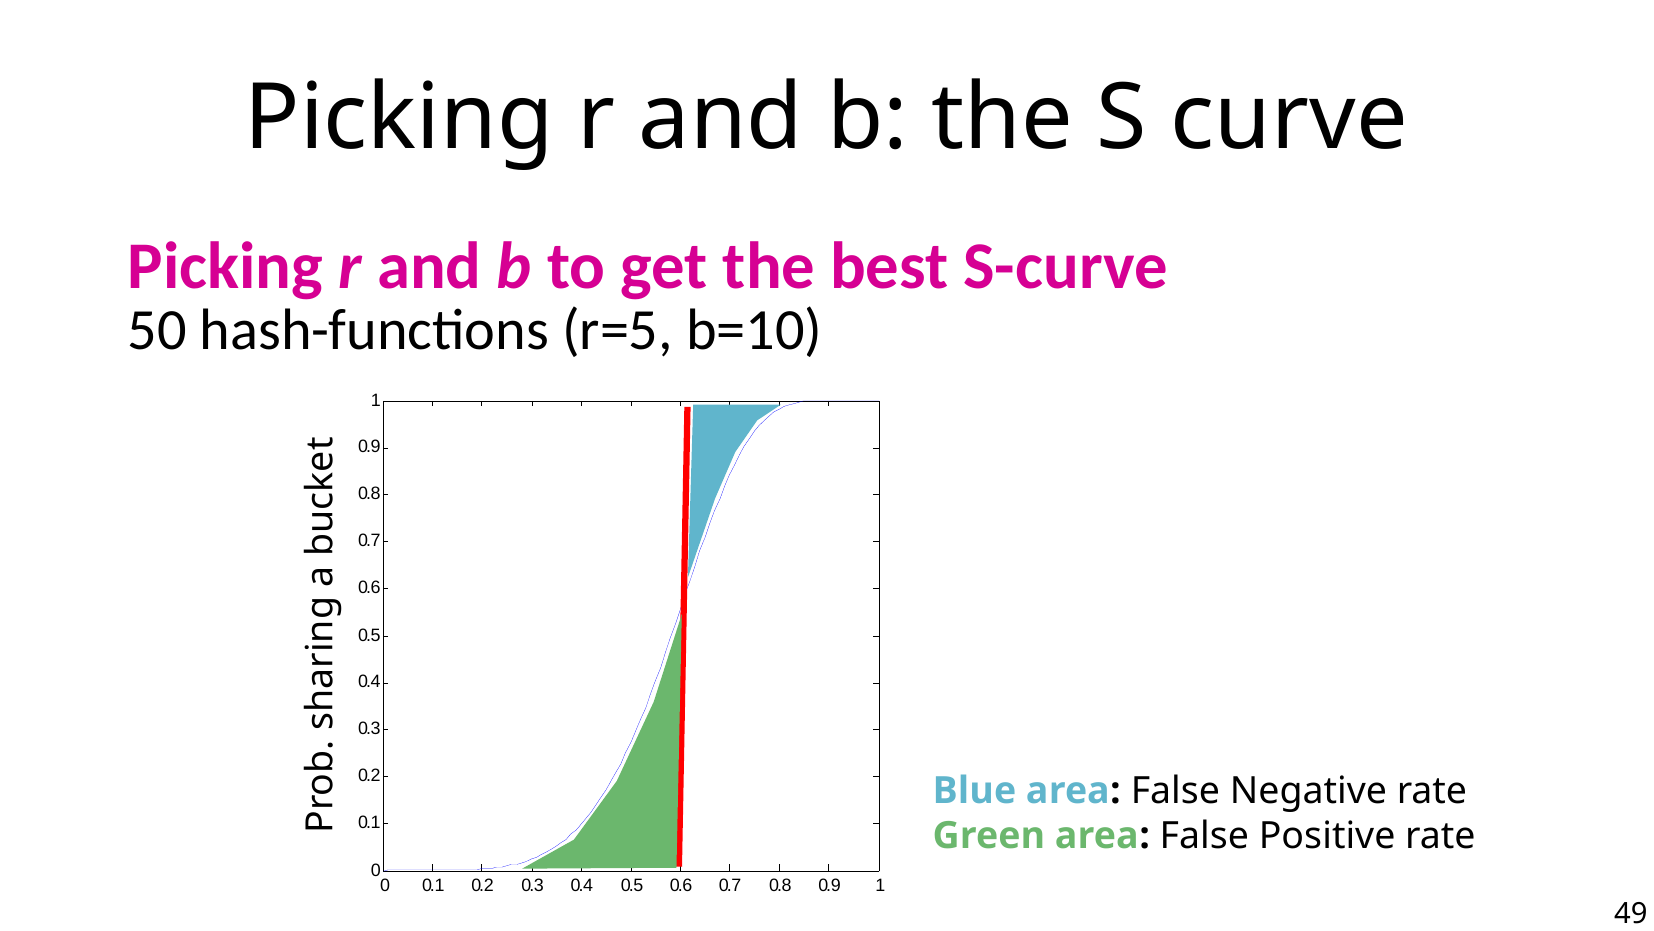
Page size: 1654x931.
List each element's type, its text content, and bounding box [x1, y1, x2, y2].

title Picking r and b: the S curve [82, 1, 1571, 226]
text_box [522, 614, 682, 869]
text_box Prob. sharing a bucket [287, 422, 348, 849]
text_box Blue area: False Negative rate Green area: False Positive rate [918, 758, 1491, 864]
text_box Picking r and b to get the best S-curve 50 hash-functions (r=5, b=10) [113, 231, 1184, 372]
picture [300, 356, 941, 931]
text_box [687, 404, 781, 578]
